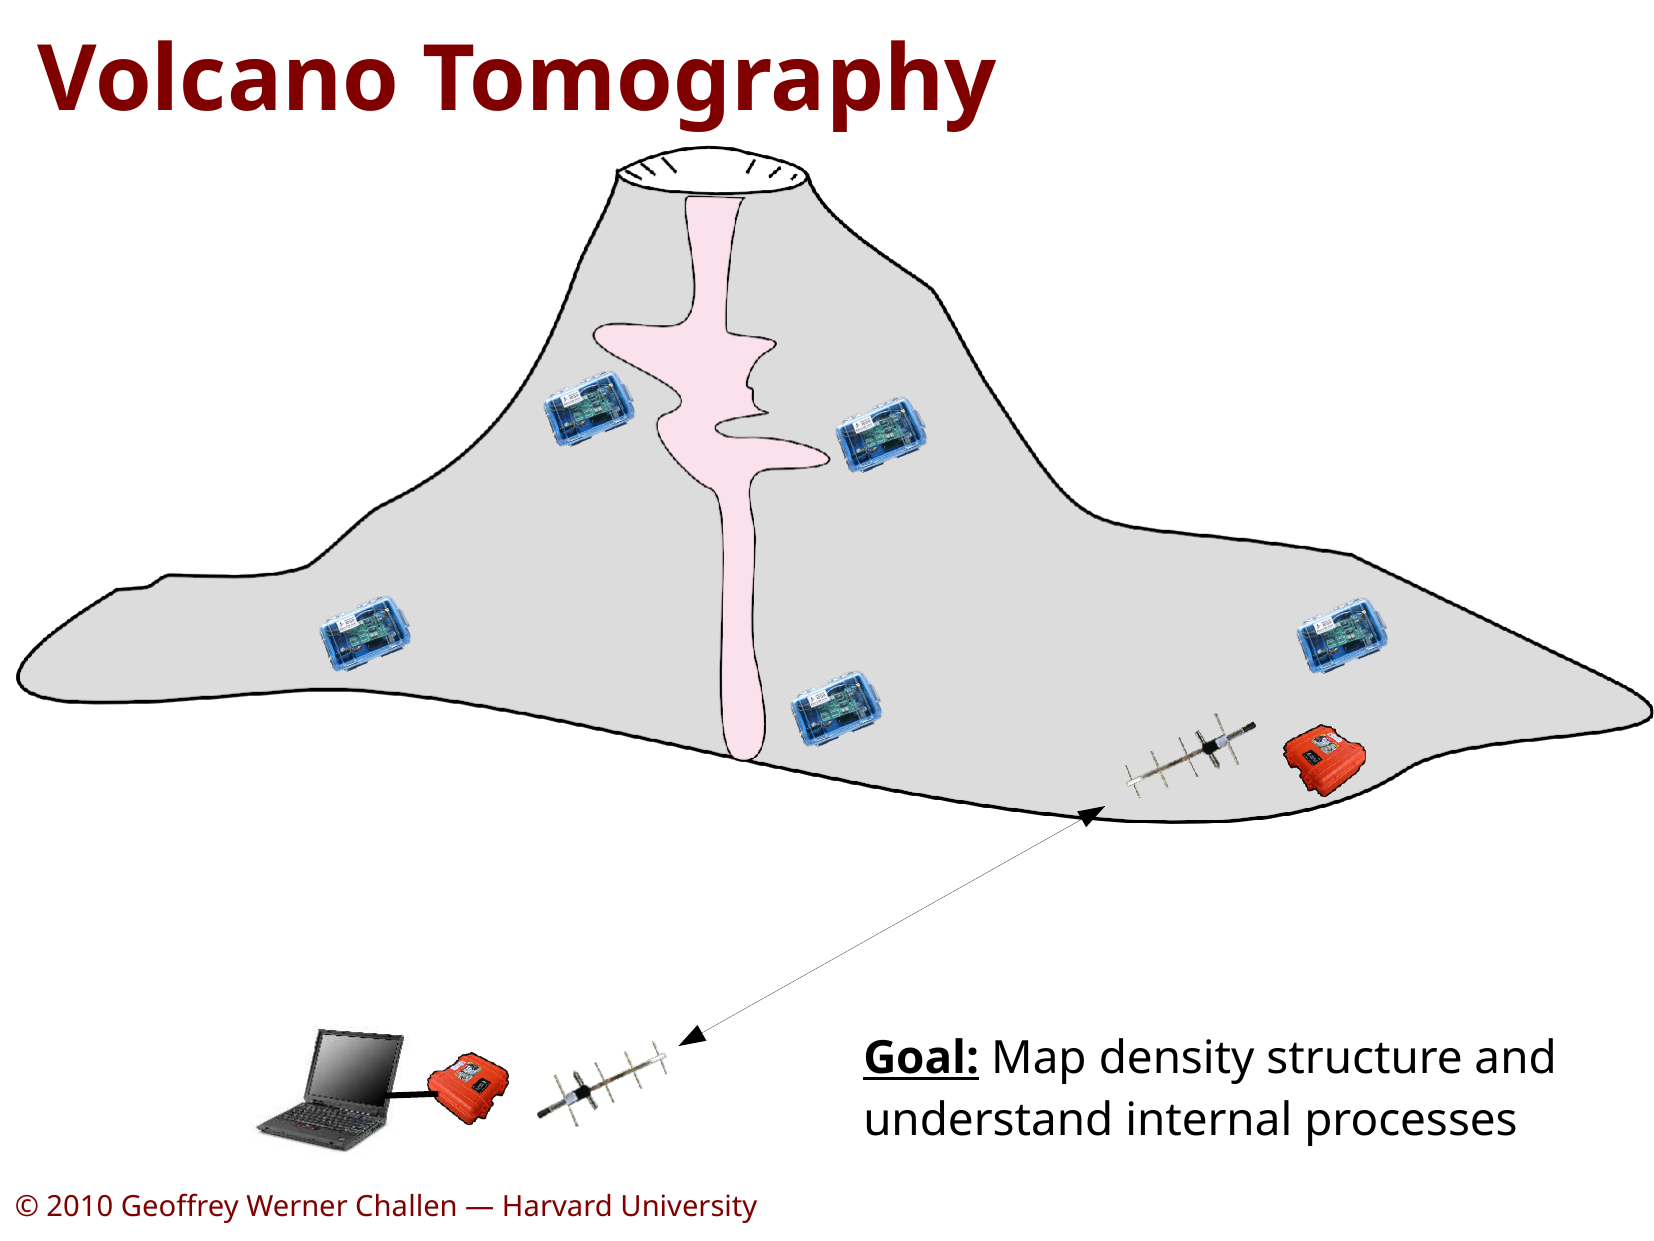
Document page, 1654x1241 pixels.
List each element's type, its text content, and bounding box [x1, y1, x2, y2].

picture [427, 1052, 509, 1125]
text_box Goal: Map density structure and understand internal processes [848, 1016, 1614, 1155]
picture [16, 151, 1654, 824]
picture [249, 1018, 410, 1164]
picture [536, 1040, 667, 1127]
title Volcano Tomography [0, 0, 1654, 151]
